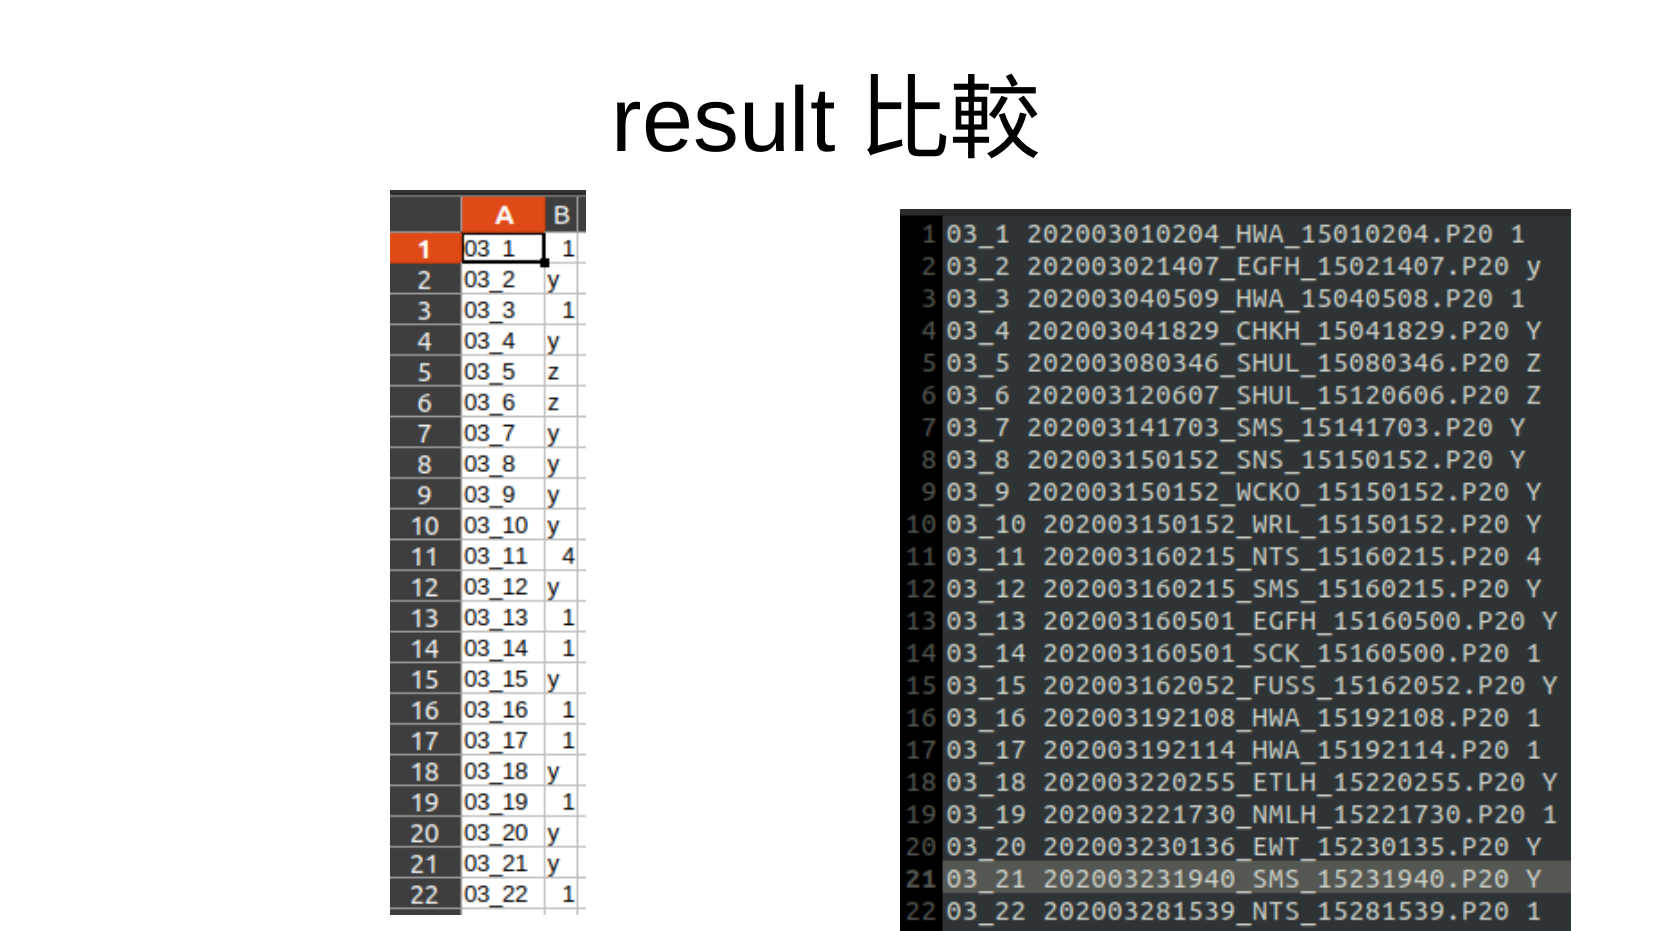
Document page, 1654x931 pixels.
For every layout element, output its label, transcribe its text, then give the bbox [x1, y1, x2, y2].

picture [390, 190, 586, 916]
picture [900, 209, 1571, 931]
title result比較 [82, 37, 1571, 193]
